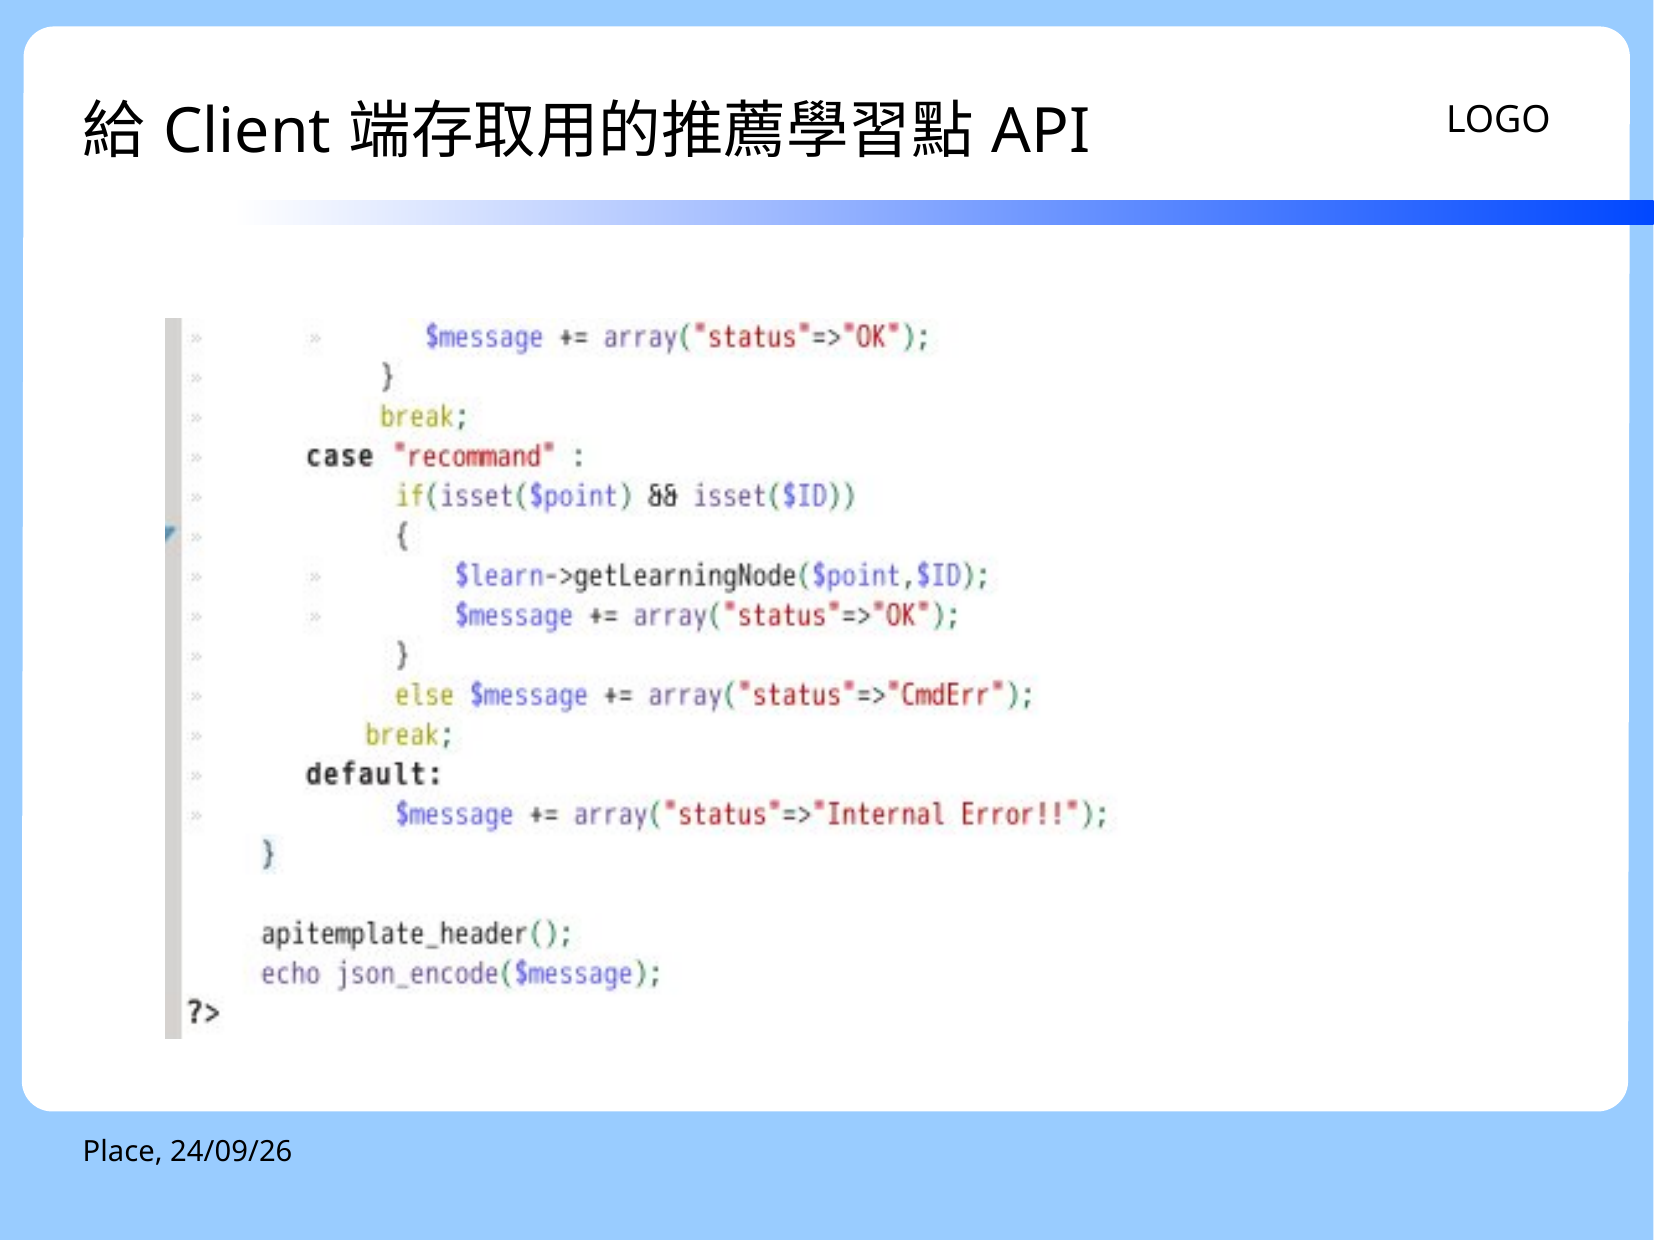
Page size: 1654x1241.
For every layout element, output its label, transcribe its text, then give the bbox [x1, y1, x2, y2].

picture [165, 318, 1542, 1039]
title 給Client端存取用的推薦學習點API [82, 49, 1371, 201]
